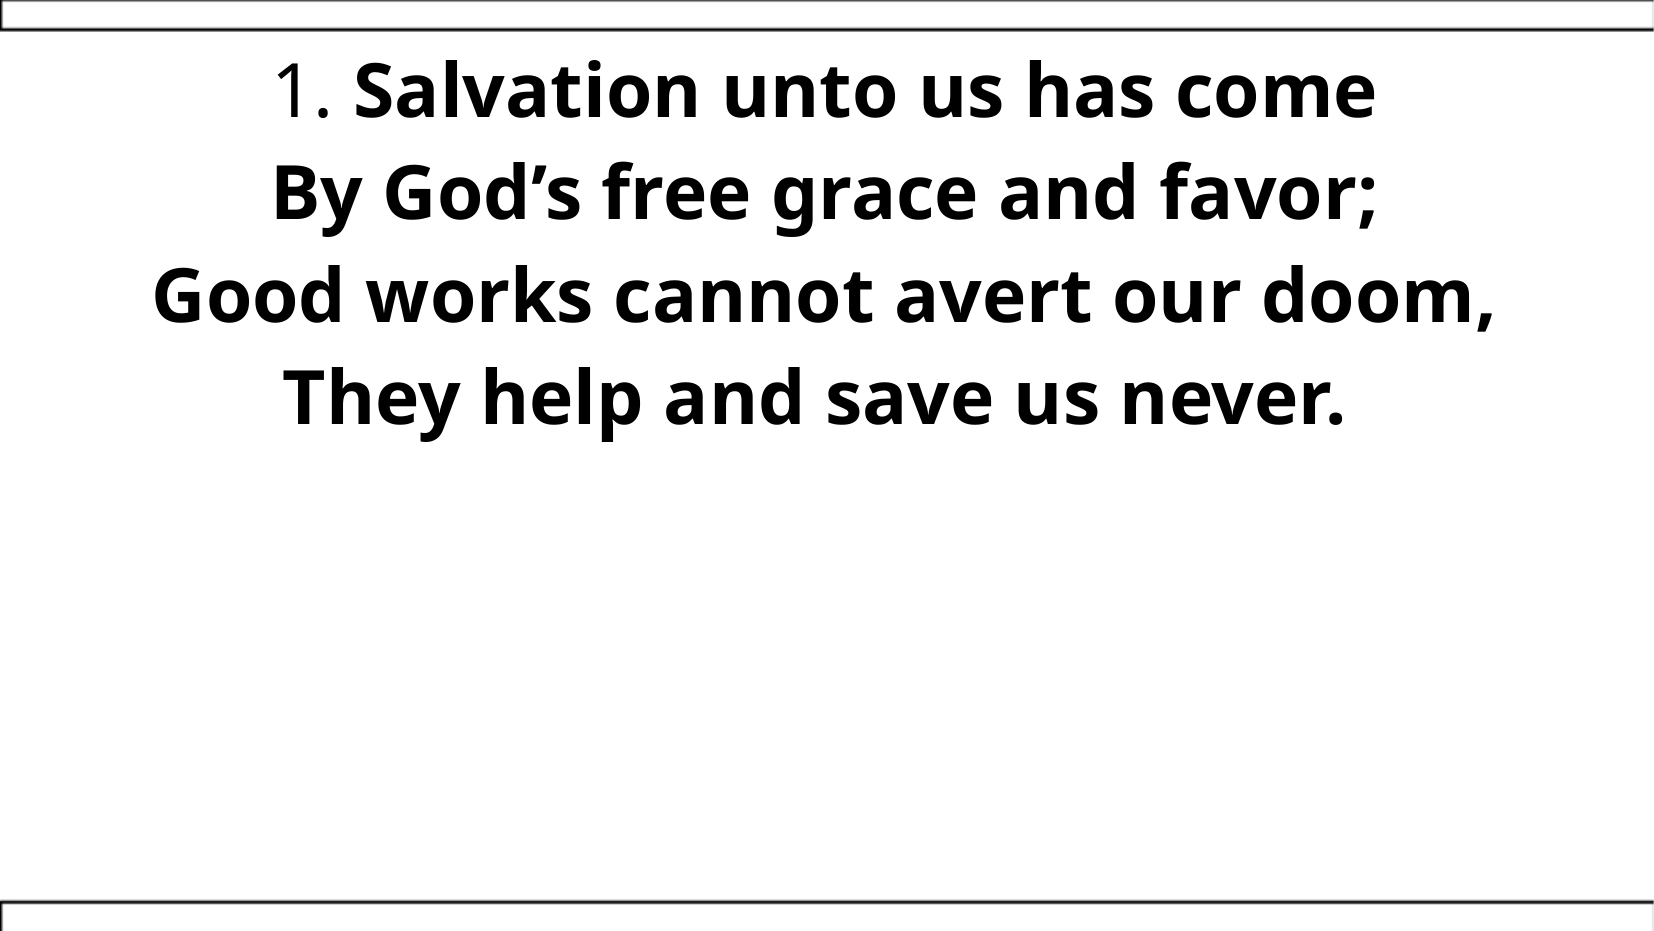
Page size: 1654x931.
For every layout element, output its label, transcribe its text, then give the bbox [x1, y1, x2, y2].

picture [0, 0, 1654, 931]
text_box 1. Salvation unto us has come By God’s free grace and favor; Good works cannot avert our doom, They help and save us never. [75, 30, 1576, 445]
